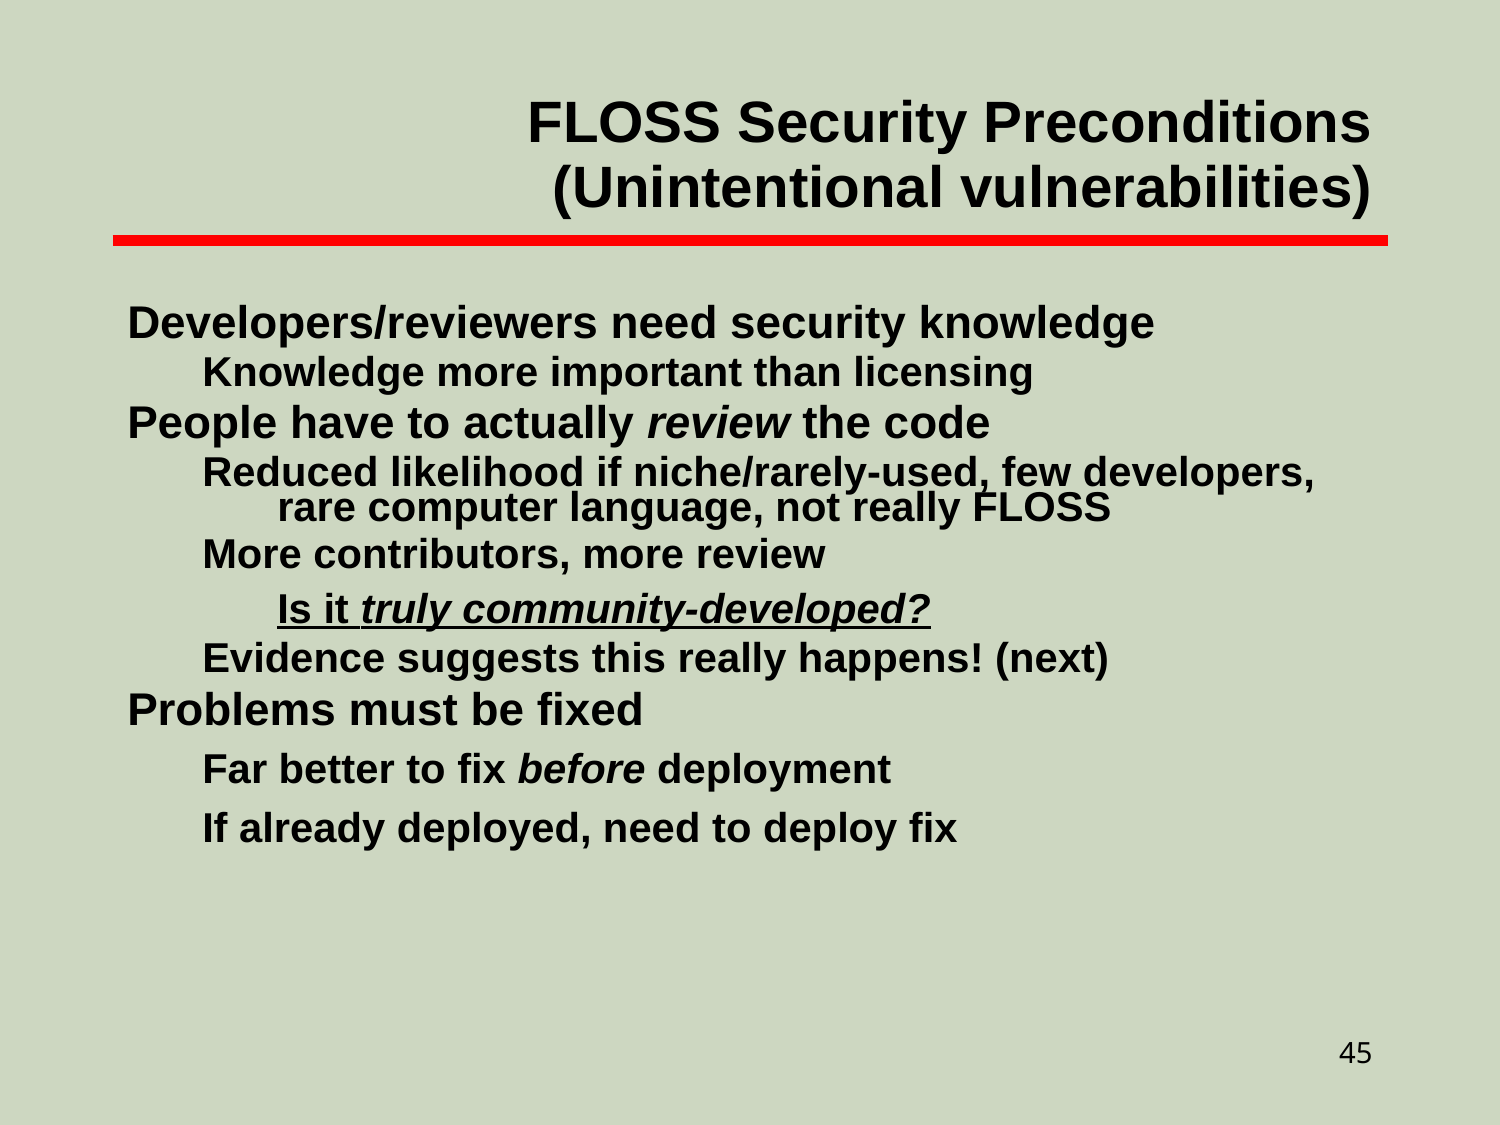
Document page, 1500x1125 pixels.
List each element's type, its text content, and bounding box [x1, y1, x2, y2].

title FLOSS Security Preconditions (Unintentional vulnerabilities) [337, 72, 1388, 238]
list Developers/reviewers need security knowledge Knowledge more important than licensing People have to actually review the code Reduced likelihood if niche/rarely-used, few developers, rare computer language, not really FLOSS More contributors, more review Is it truly community-developed? Evidence suggests this really happens! (next) Problems must be fixed Far better to fix before deployment If already deployed, need to deploy fix [112, 299, 1388, 994]
